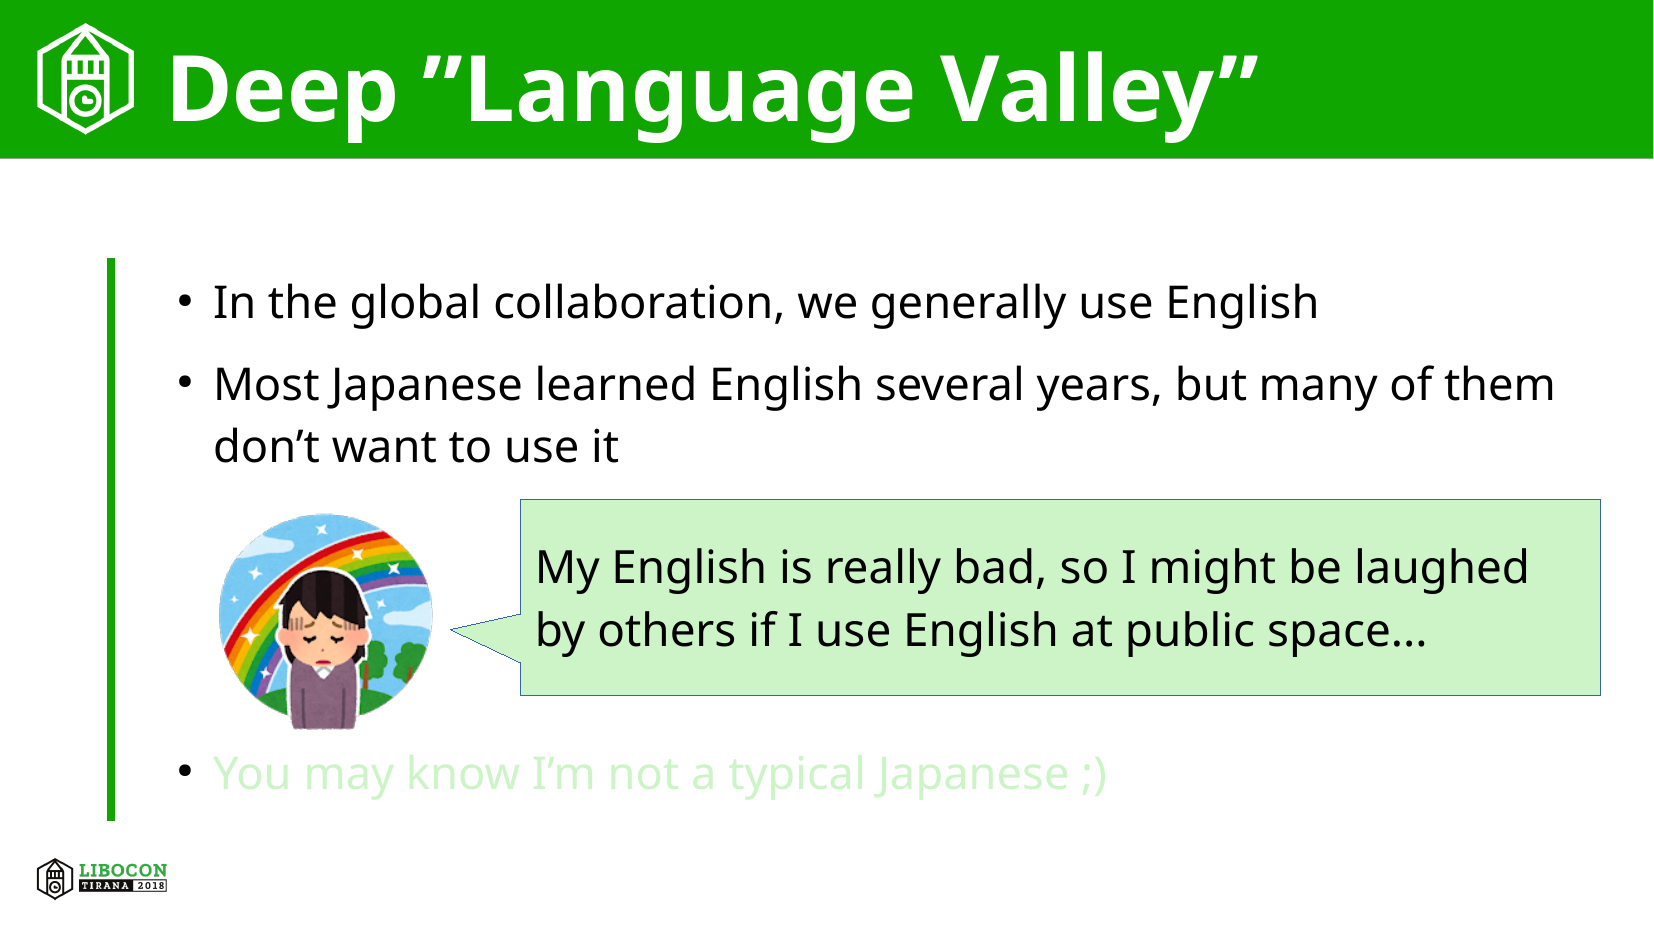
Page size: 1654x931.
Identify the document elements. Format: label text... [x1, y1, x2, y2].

picture [0, 0, 1654, 930]
text_box My English is really bad, so I might be laughed by others if I use English at public space... [450, 499, 1601, 696]
list In the global collaboration, we generally use English Most Japanese learned English several years, but many of them don’t want to use it You may know I’m not a typical Japanese ;) [165, 270, 1571, 811]
title Deep ”Language Valley” [165, 31, 1571, 142]
